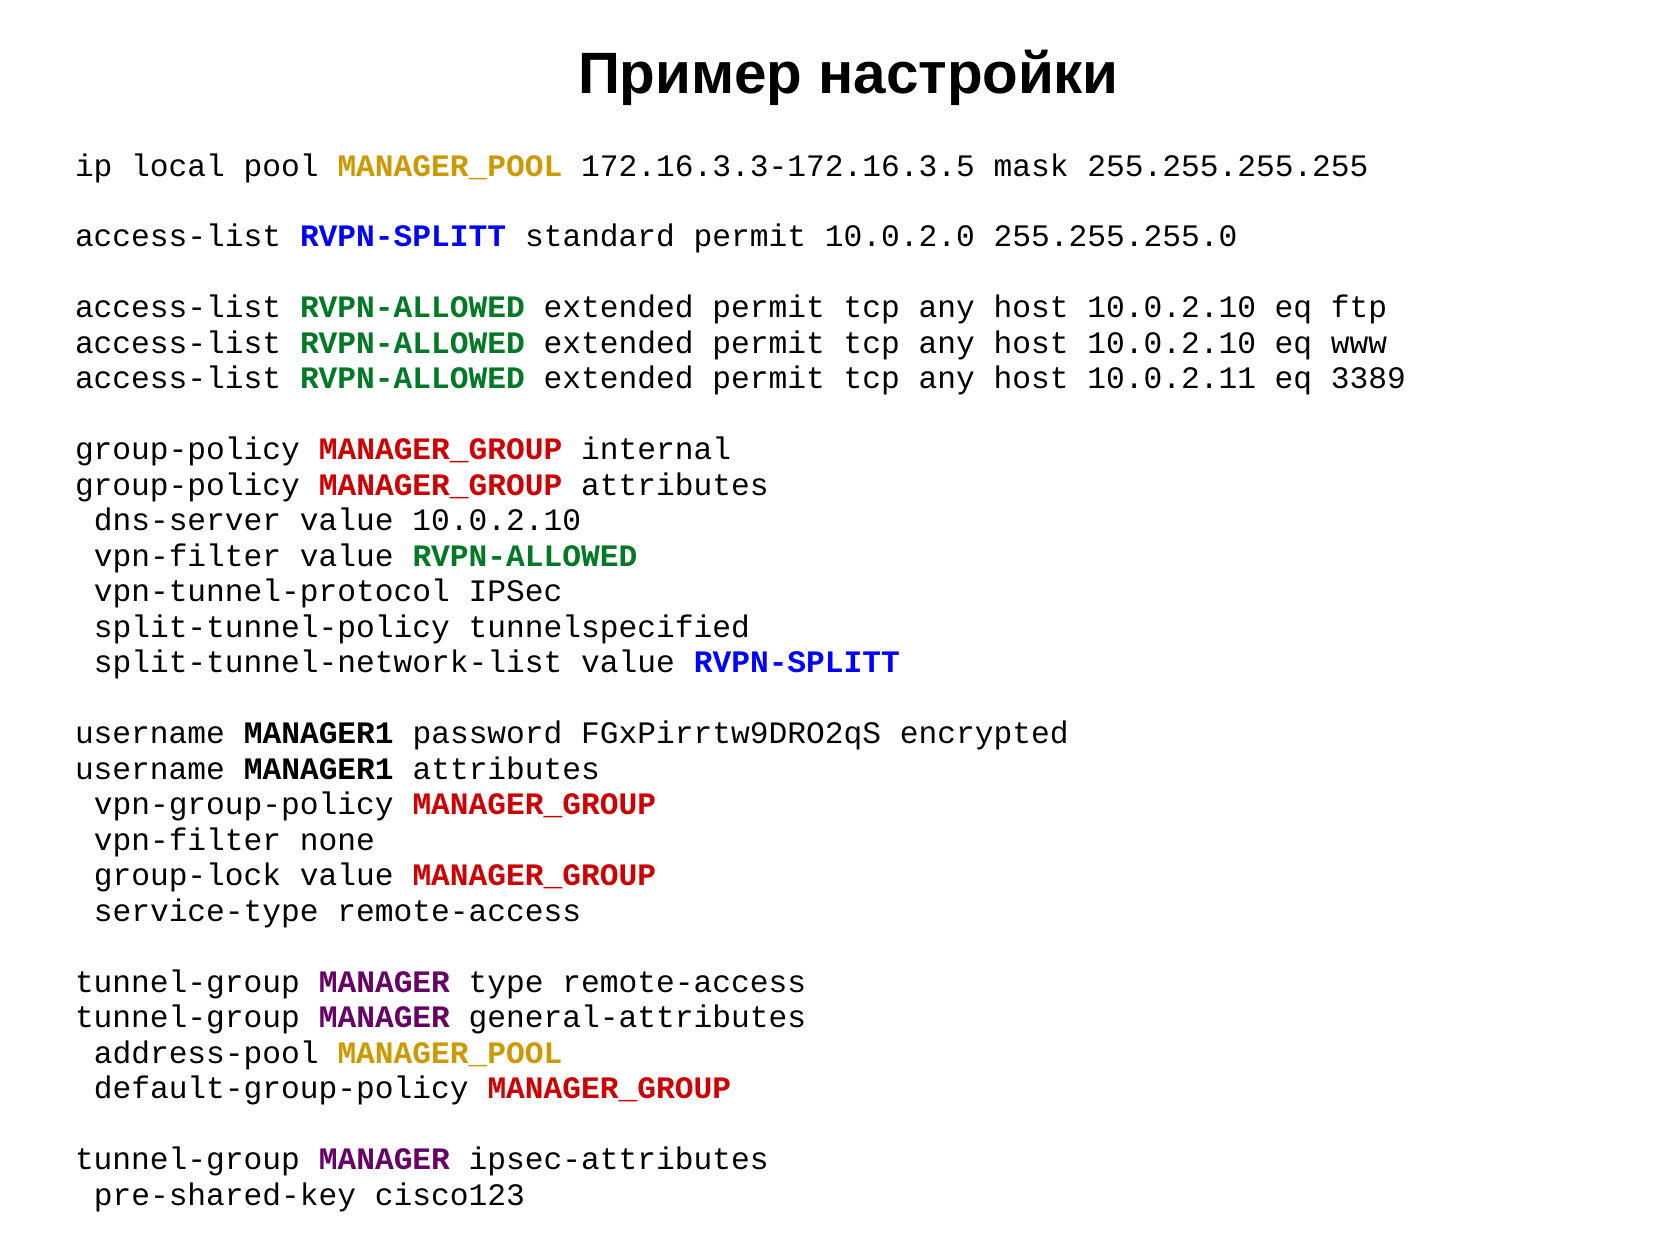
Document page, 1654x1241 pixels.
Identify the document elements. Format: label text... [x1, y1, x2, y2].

list ip local pool MANAGER_POOL 172.16.3.3-172.16.3.5 mask 255.255.255.255 access-list RVPN-SPLITT standard permit 10.0.2.0 255.255.255.0 access-list RVPN-ALLOWED extended permit tcp any host 10.0.2.10 eq ftp access-list RVPN-ALLOWED extended permit tcp any host 10.0.2.10 eq www access-list RVPN-ALLOWED extended permit tcp any host 10.0.2.11 eq 3389 group-policy MANAGER_GROUP internal group-policy MANAGER_GROUP attributes dns-server value 10.0.2.10 vpn-filter value RVPN-ALLOWED vpn-tunnel-protocol IPSec split-tunnel-policy tunnelspecified split-tunnel-network-list value RVPN-SPLITT username MANAGER1 password FGxPirrtw9DRO2qS encrypted username MANAGER1 attributes vpn-group-policy MANAGER_GROUP vpn-filter none group-lock value MANAGER_GROUP service-type remote-access tunnel-group MANAGER type remote-access tunnel-group MANAGER general-attributes address-pool MANAGER_POOL default-group-policy MANAGER_GROUP tunnel-group MANAGER ipsec-attributes pre-shared-key cisco123 [75, 150, 1613, 1215]
text_box Пример настройки [64, 37, 1613, 113]
